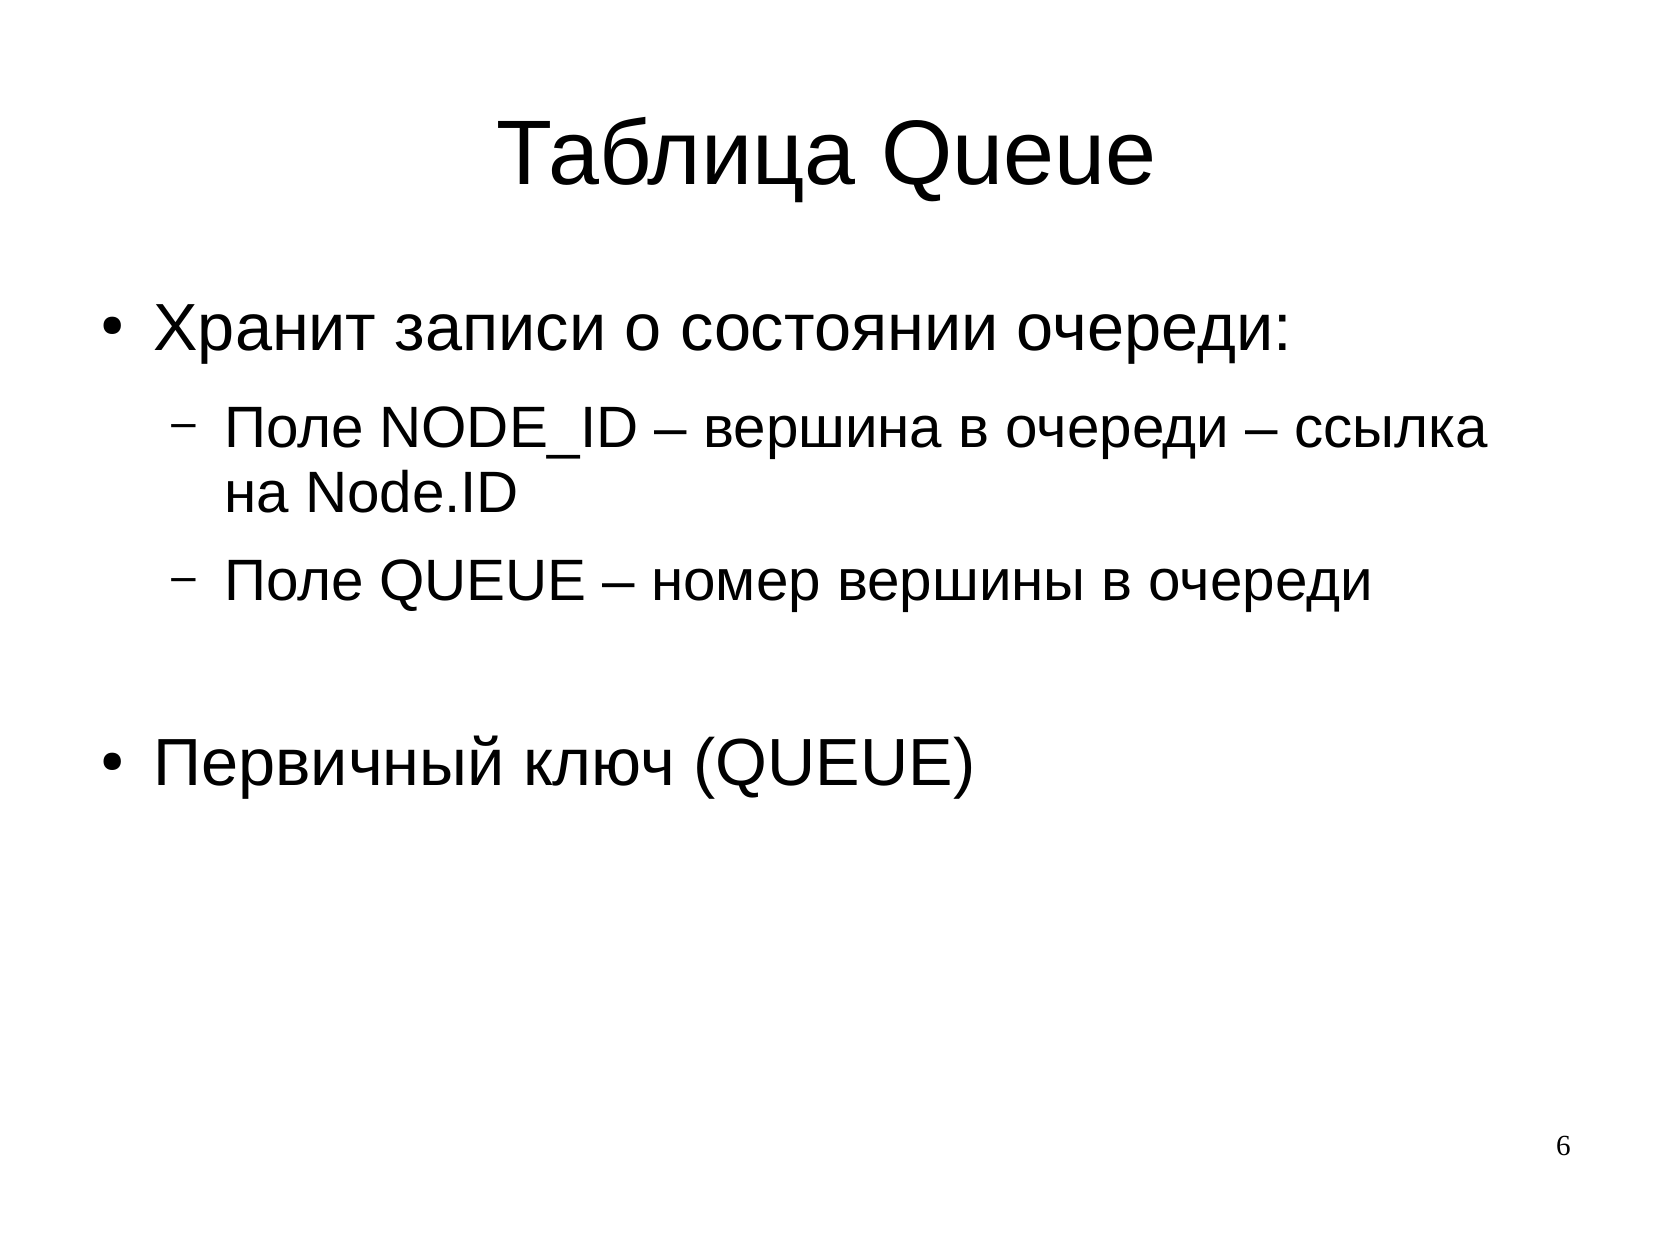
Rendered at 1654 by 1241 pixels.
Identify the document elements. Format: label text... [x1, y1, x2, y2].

list Хранит записи о состоянии очереди: Поле NODE_ID – вершина в очереди – ссылка на Node.ID Поле QUEUE – номер вершины в очереди Первичный ключ (QUEUE) [82, 290, 1538, 1010]
title Таблица Queue [82, 49, 1571, 257]
